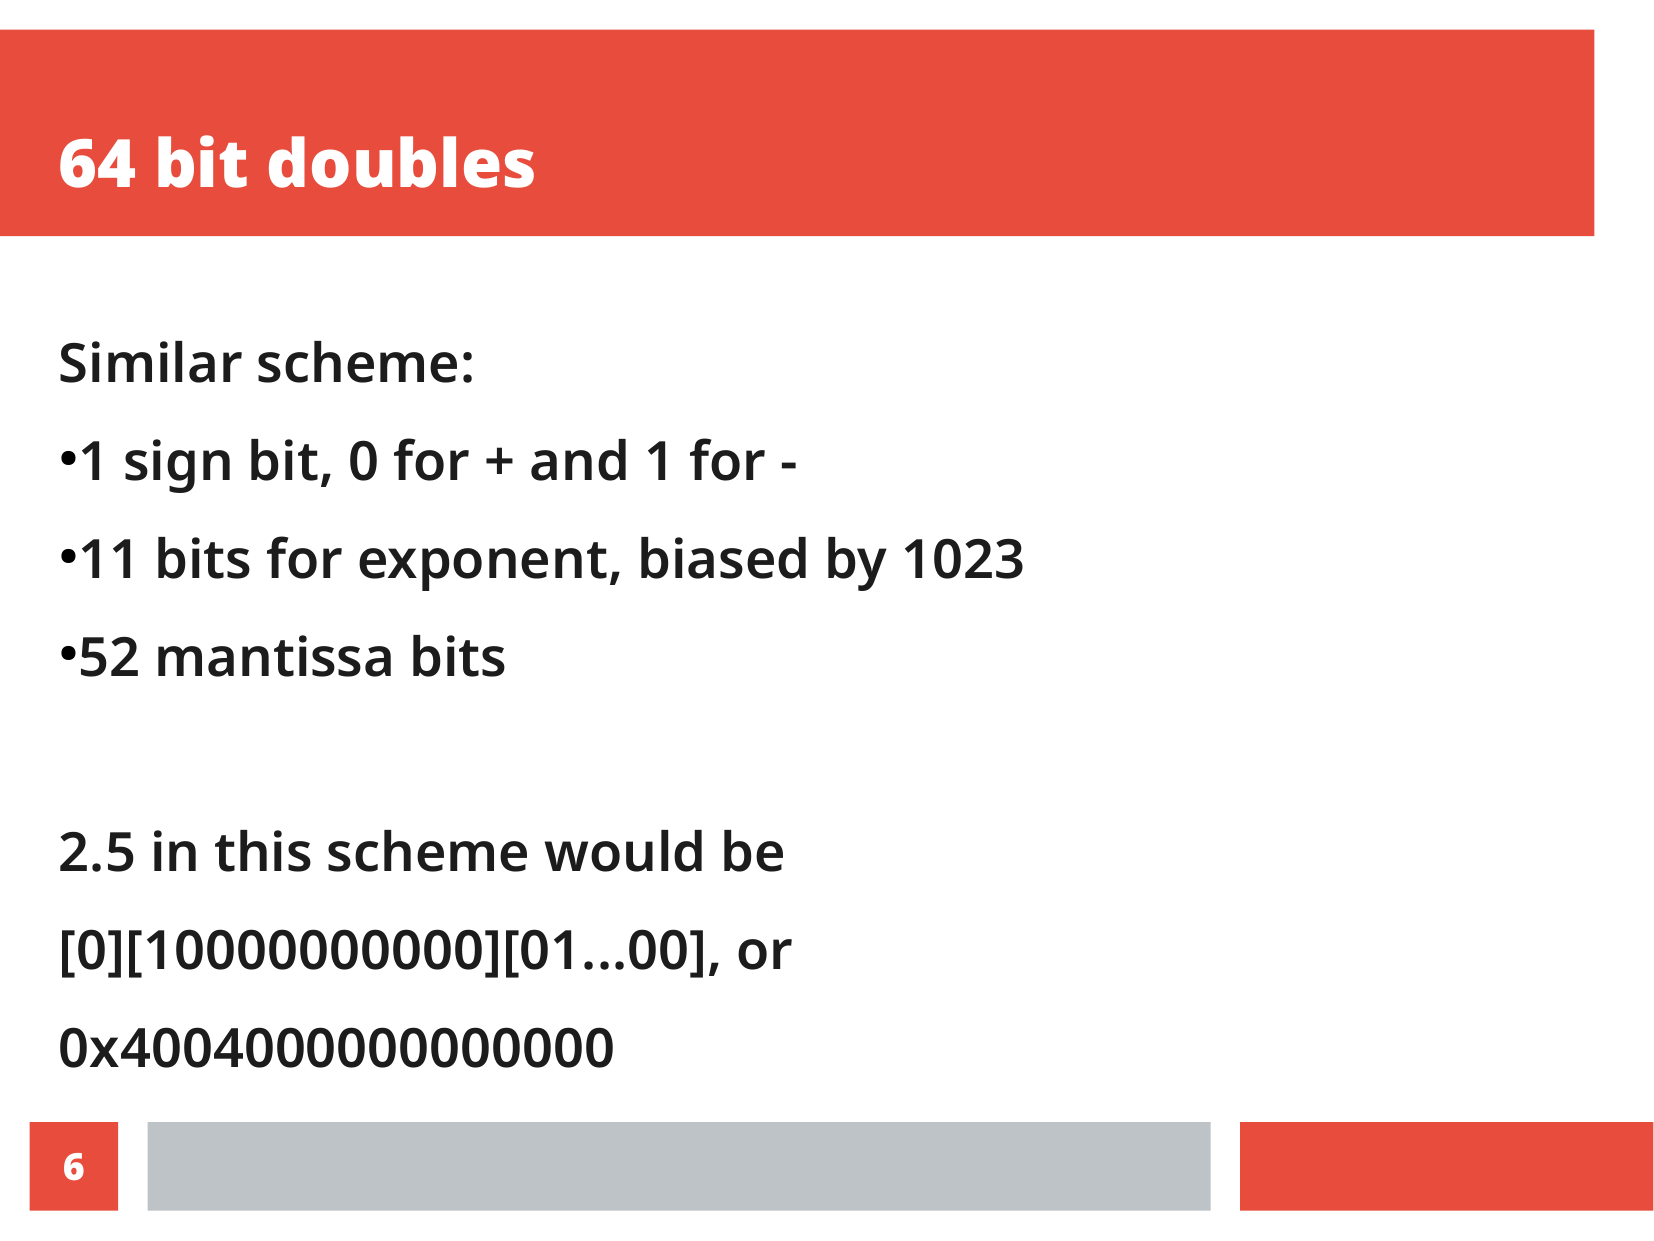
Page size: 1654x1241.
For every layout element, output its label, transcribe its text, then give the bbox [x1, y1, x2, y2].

list Similar scheme: 1 sign bit, 0 for + and 1 for - 11 bits for exponent, biased by 1023 52 mantissa bits 2.5 in this scheme would be [0][10000000000][01...00], or 0x4004000000000000 [59, 324, 1565, 1093]
title 64 bit doubles [59, 59, 1595, 207]
